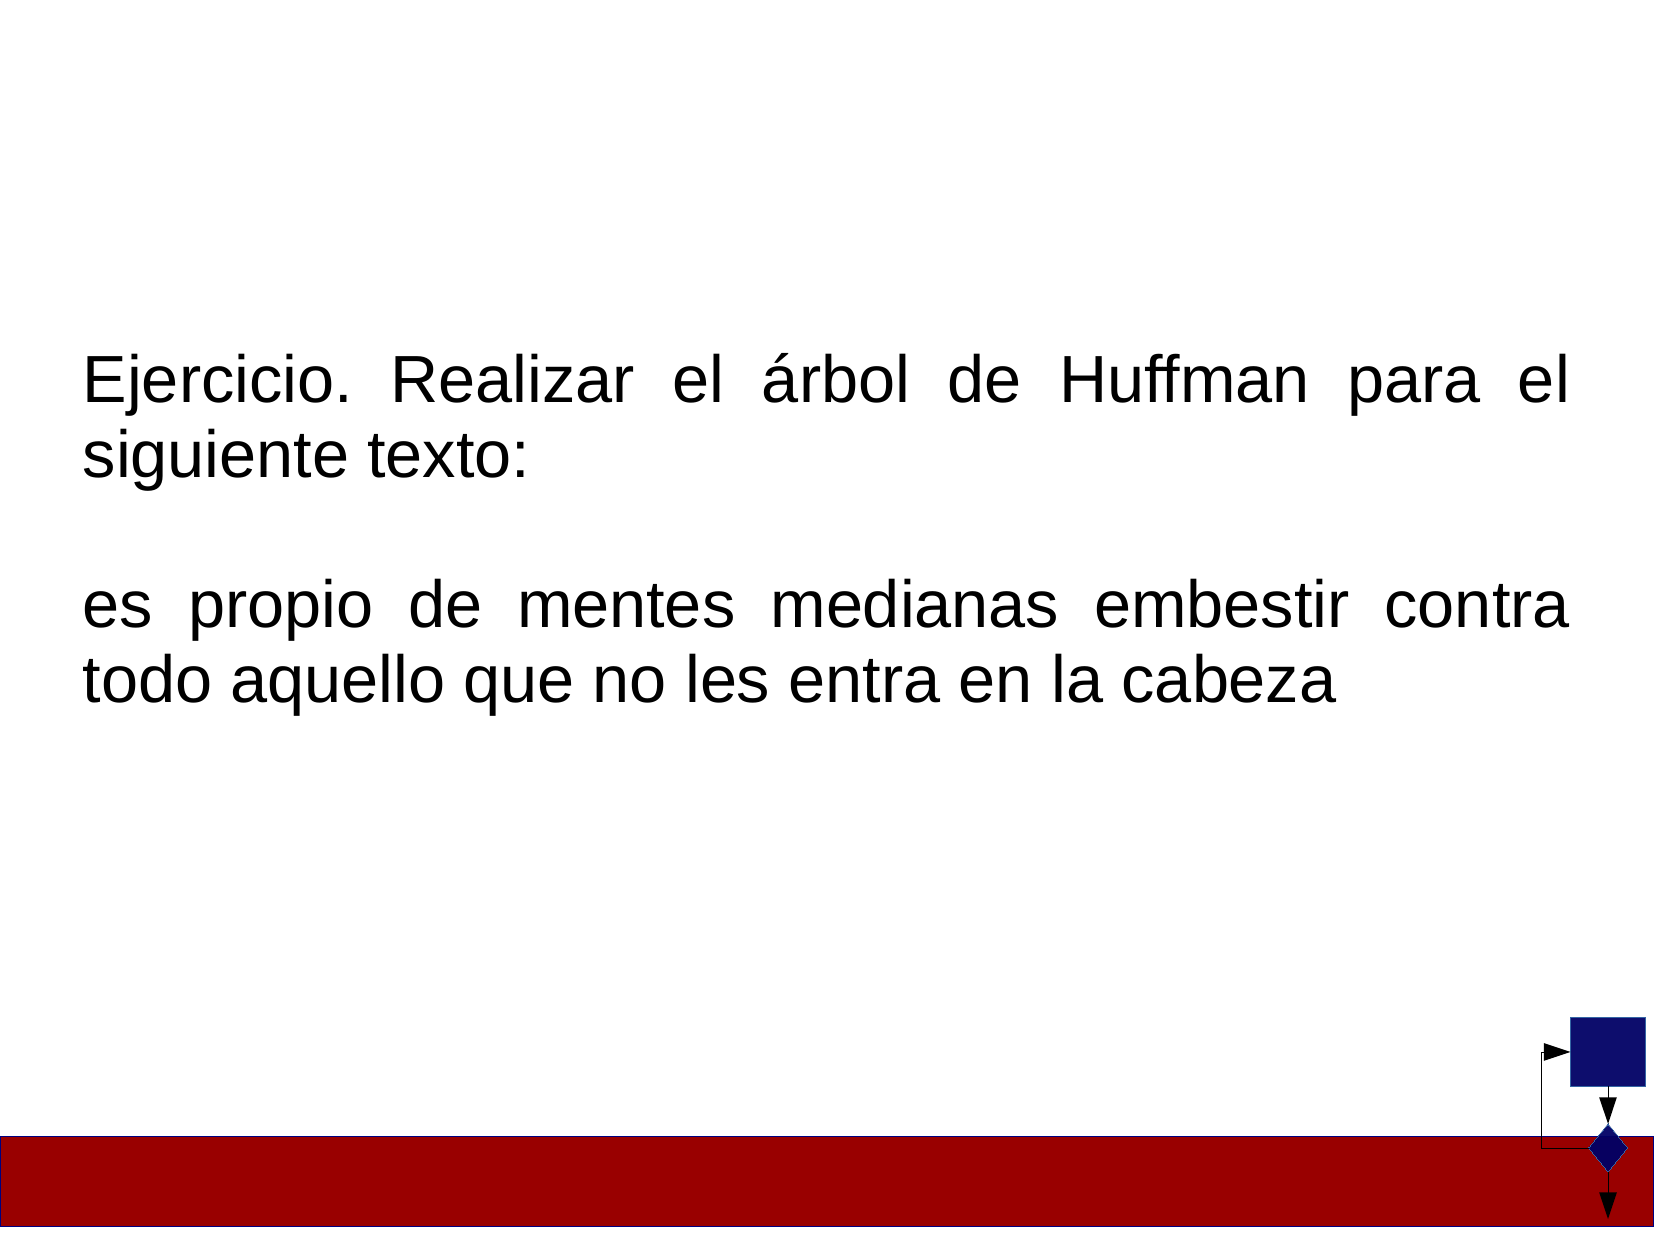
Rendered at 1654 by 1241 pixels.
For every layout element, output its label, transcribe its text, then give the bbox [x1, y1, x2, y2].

subtitle Ejercicio. Realizar el árbol de Huffman para el siguiente texto: es propio de mentes medianas embestir contra todo aquello que no les entra en la cabeza [82, 49, 1571, 1010]
text_box [0, 1124, 1654, 1227]
text_box [1570, 1017, 1646, 1087]
